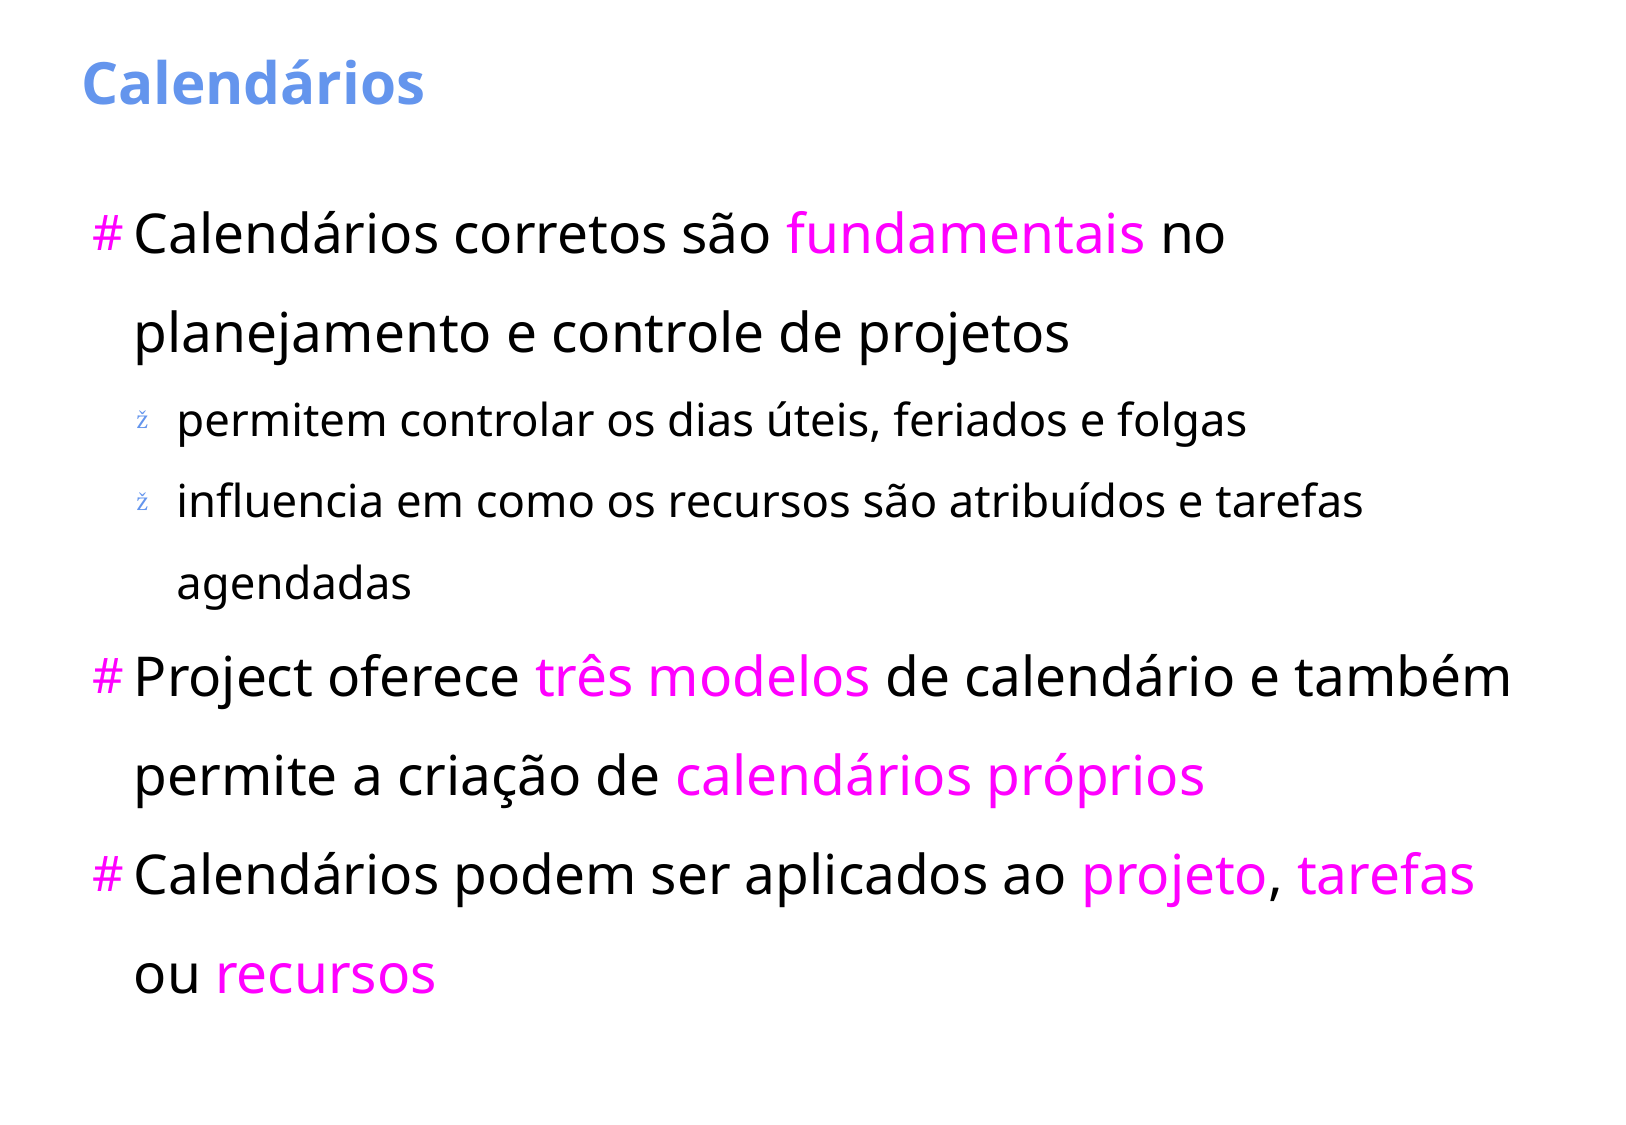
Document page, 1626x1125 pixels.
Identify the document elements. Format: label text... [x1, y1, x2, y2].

list Calendários corretos são fundamentais no planejamento e controle de projetos permitem controlar os dias úteis, feriados e folgas influencia em como os recursos são atribuídos e tarefas agendadas Project oferece três modelos de calendário e também permite a criação de calendários próprios Calendários podem ser aplicados ao projeto, tarefas ou recursos [81, 165, 1544, 1016]
title Calendários [81, 44, 1544, 119]
